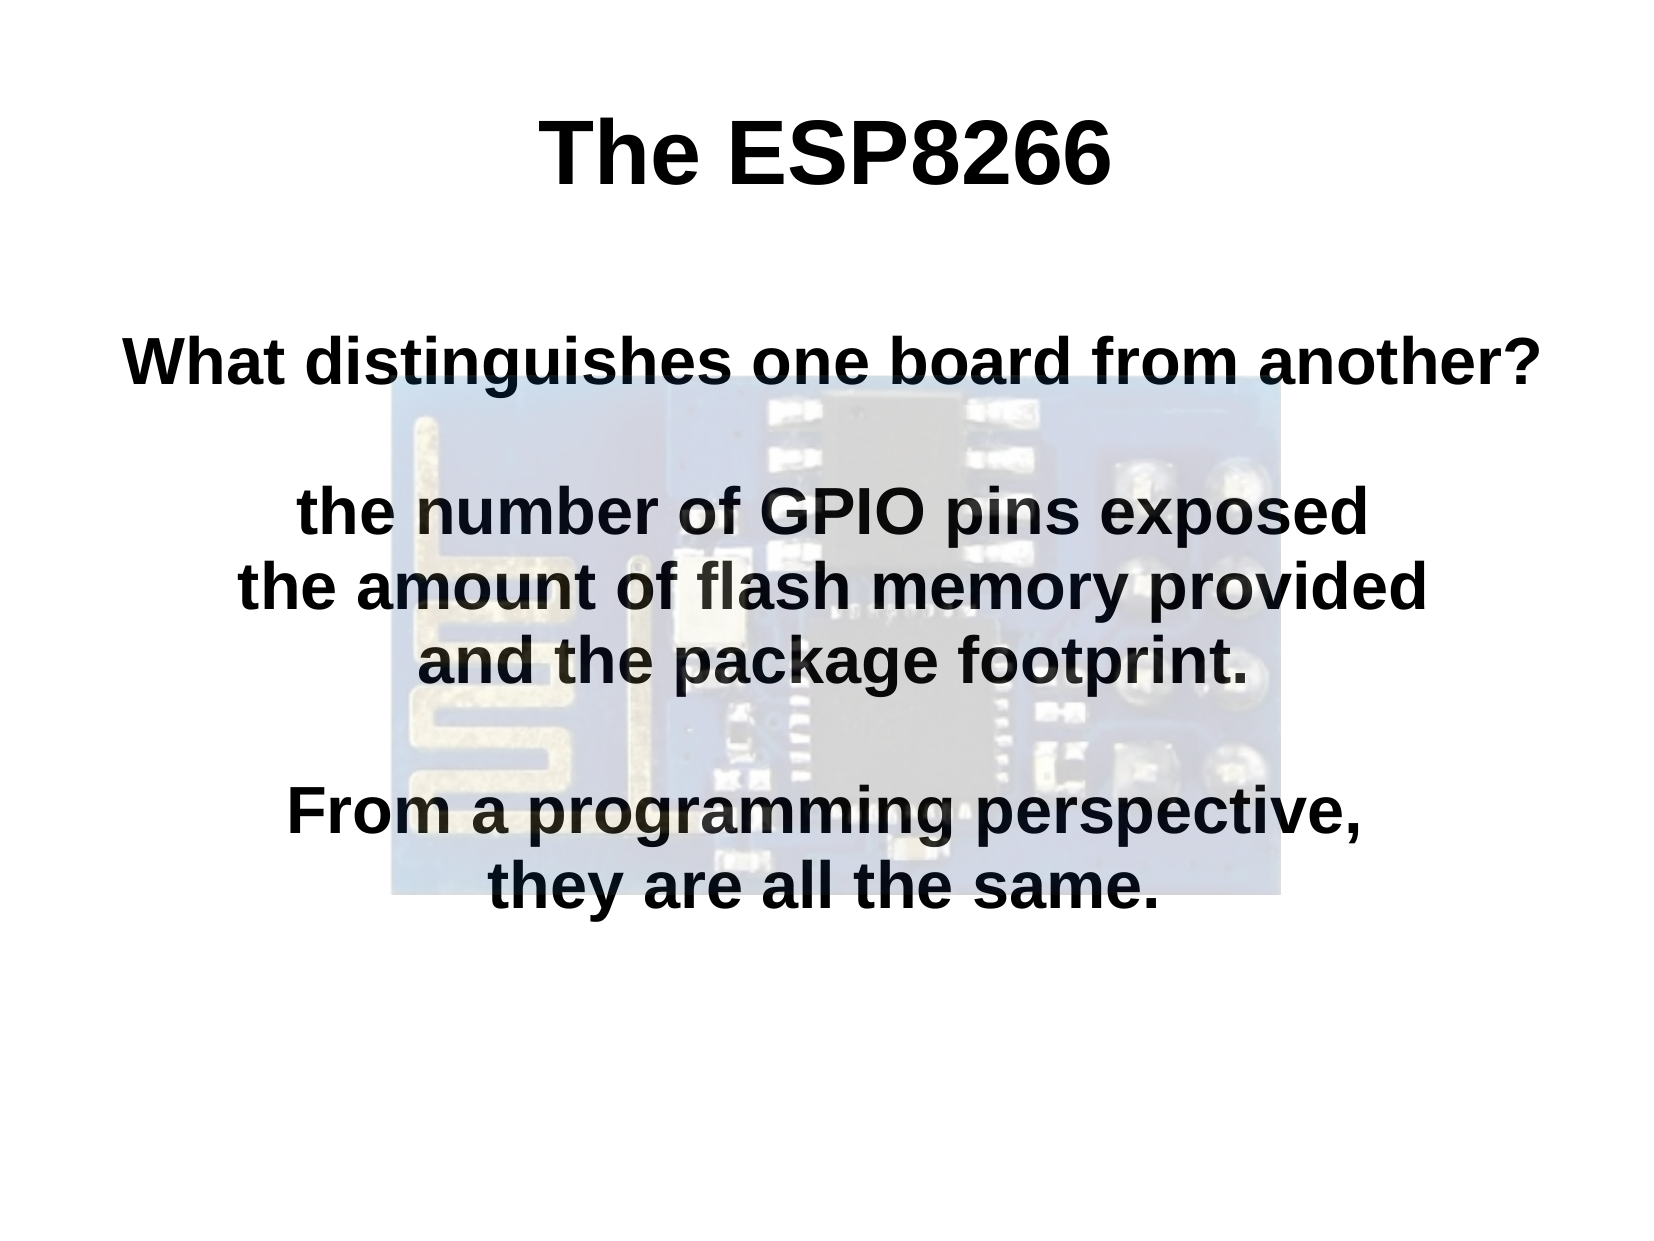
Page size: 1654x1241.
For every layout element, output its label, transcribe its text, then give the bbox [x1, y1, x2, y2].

title The ESP8266 [82, 49, 1571, 257]
subtitle What distinguishes one board from another? the number of GPIO pins exposed the amount of flash memory provided and the package footprint. From a programming perspective, they are all the same. [90, 324, 1579, 923]
picture [390, 374, 1281, 895]
